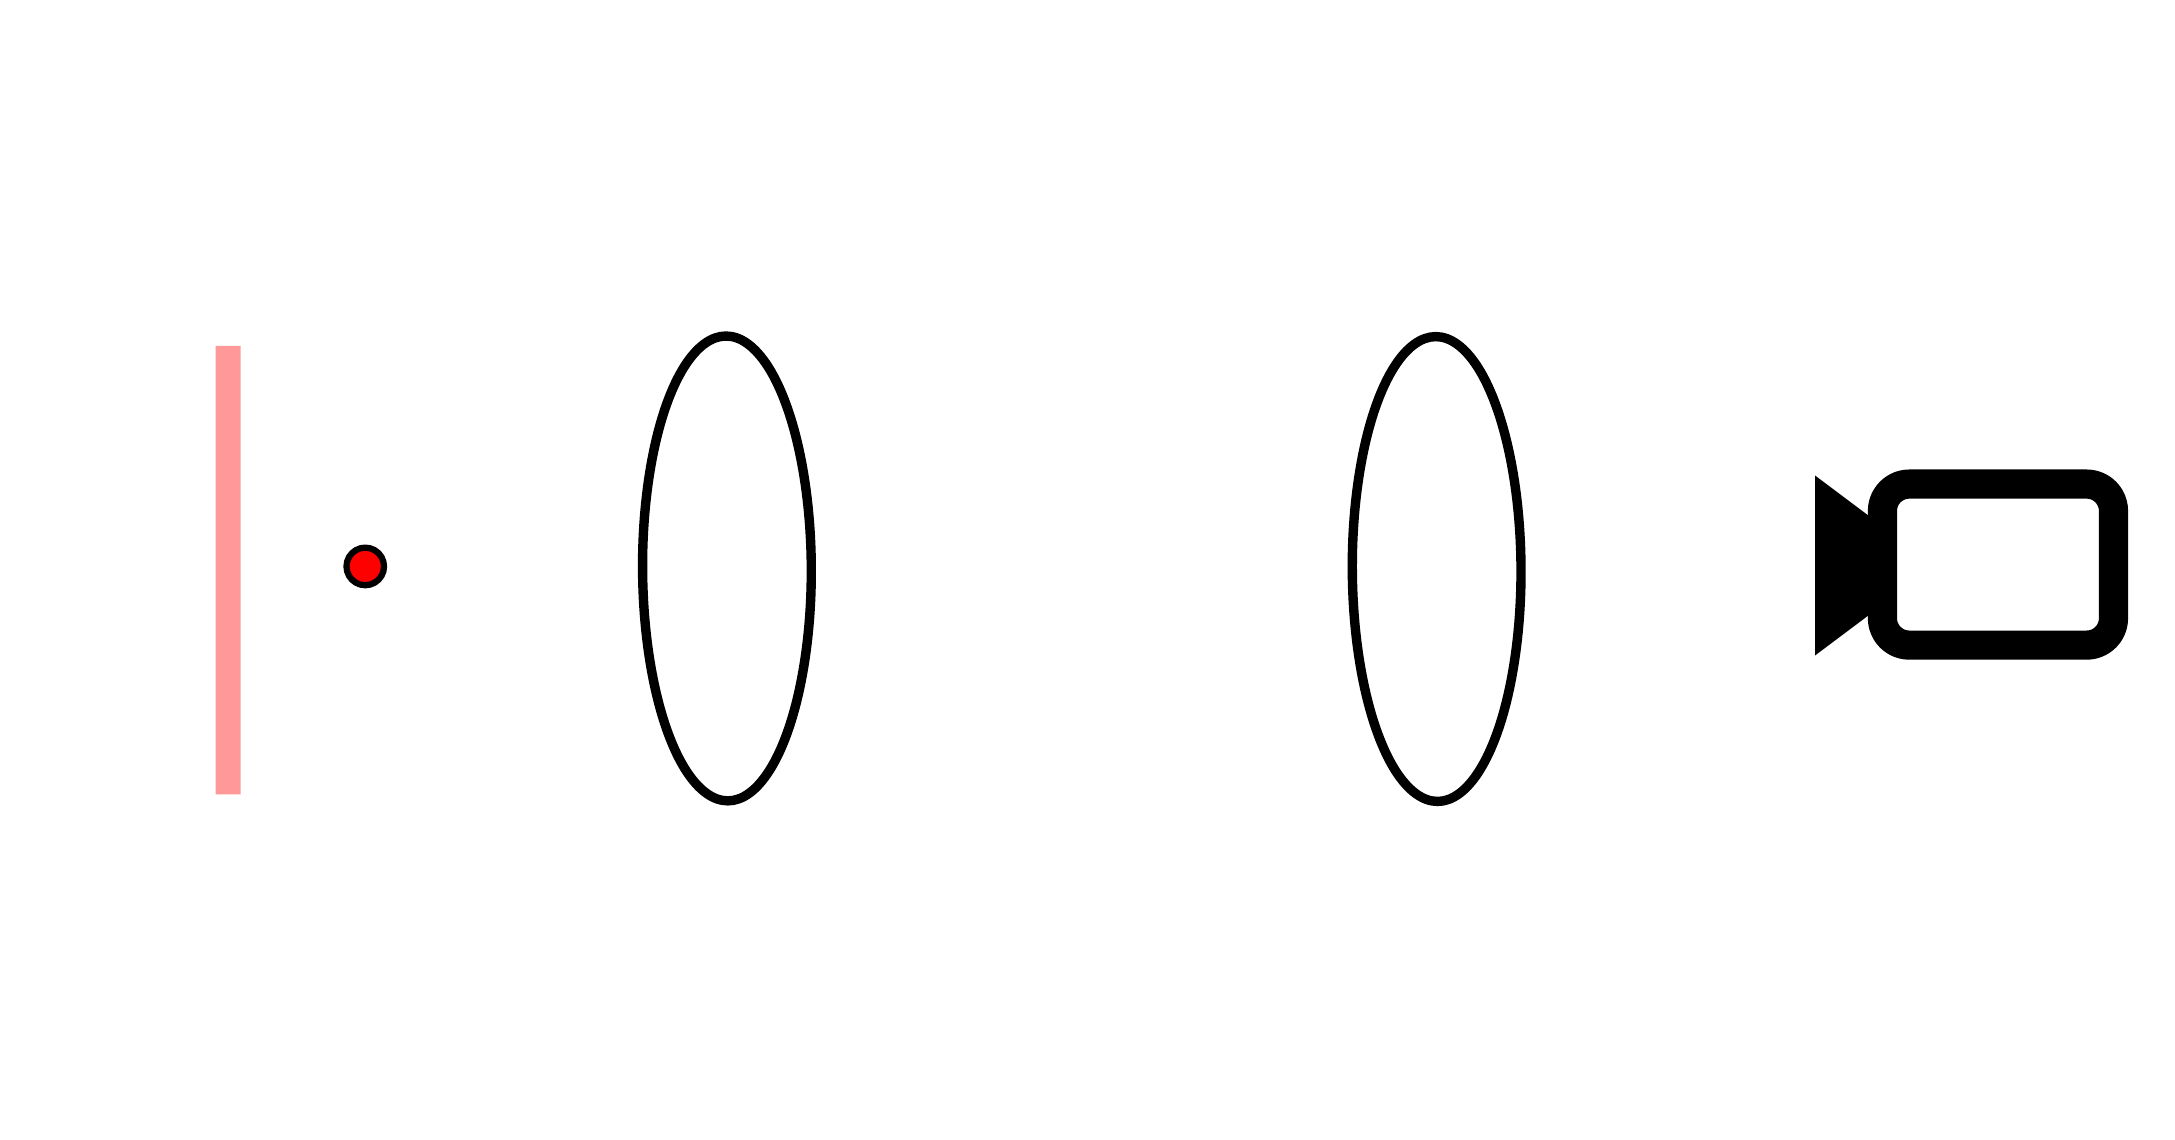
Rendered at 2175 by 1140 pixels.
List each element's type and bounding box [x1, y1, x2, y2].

text_box [1882, 484, 2114, 646]
text_box [1815, 475, 1876, 656]
text_box [346, 547, 385, 586]
text_box [1352, 336, 1522, 802]
text_box [642, 336, 812, 801]
